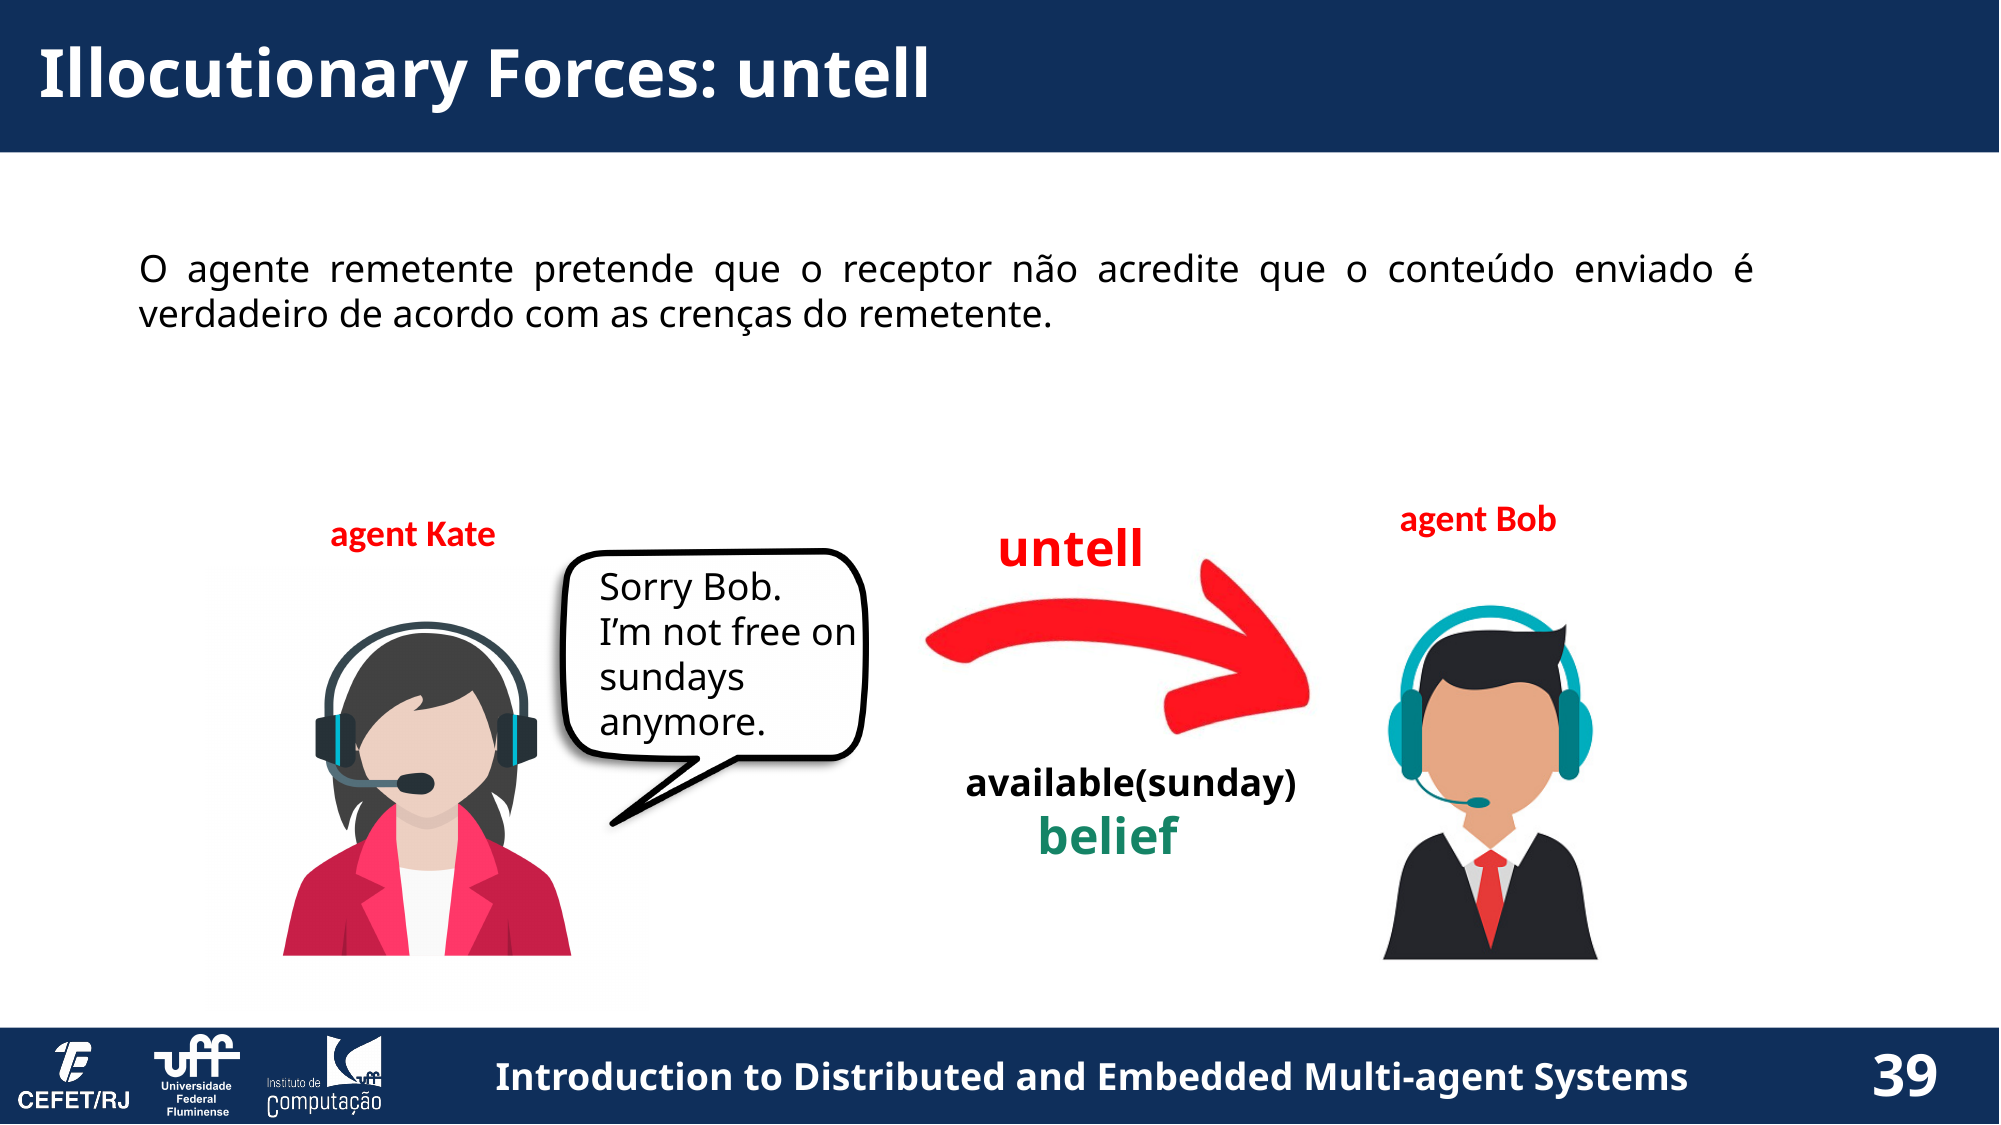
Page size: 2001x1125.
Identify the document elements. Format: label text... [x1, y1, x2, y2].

picture [900, 500, 1713, 1005]
text_box belief [1022, 797, 1246, 879]
picture [205, 548, 869, 1011]
text_box available(sunday) [950, 752, 1364, 917]
text_box Sorry Bob. I’m not free on sundays anymore. [584, 555, 880, 750]
picture [18, 1021, 129, 1125]
text_box untell [950, 508, 1193, 590]
picture [265, 1033, 383, 1118]
picture [153, 1033, 241, 1121]
text_box O agente remetente pretende que o receptor não acredite que o conteúdo enviado é verdadeiro de acordo com as crenças do remetente. [123, 237, 1771, 343]
text_box agent Bob [1360, 486, 1596, 547]
text_box Illocutionary Forces: untell [25, 23, 1999, 119]
text_box agent Kate [295, 501, 531, 562]
